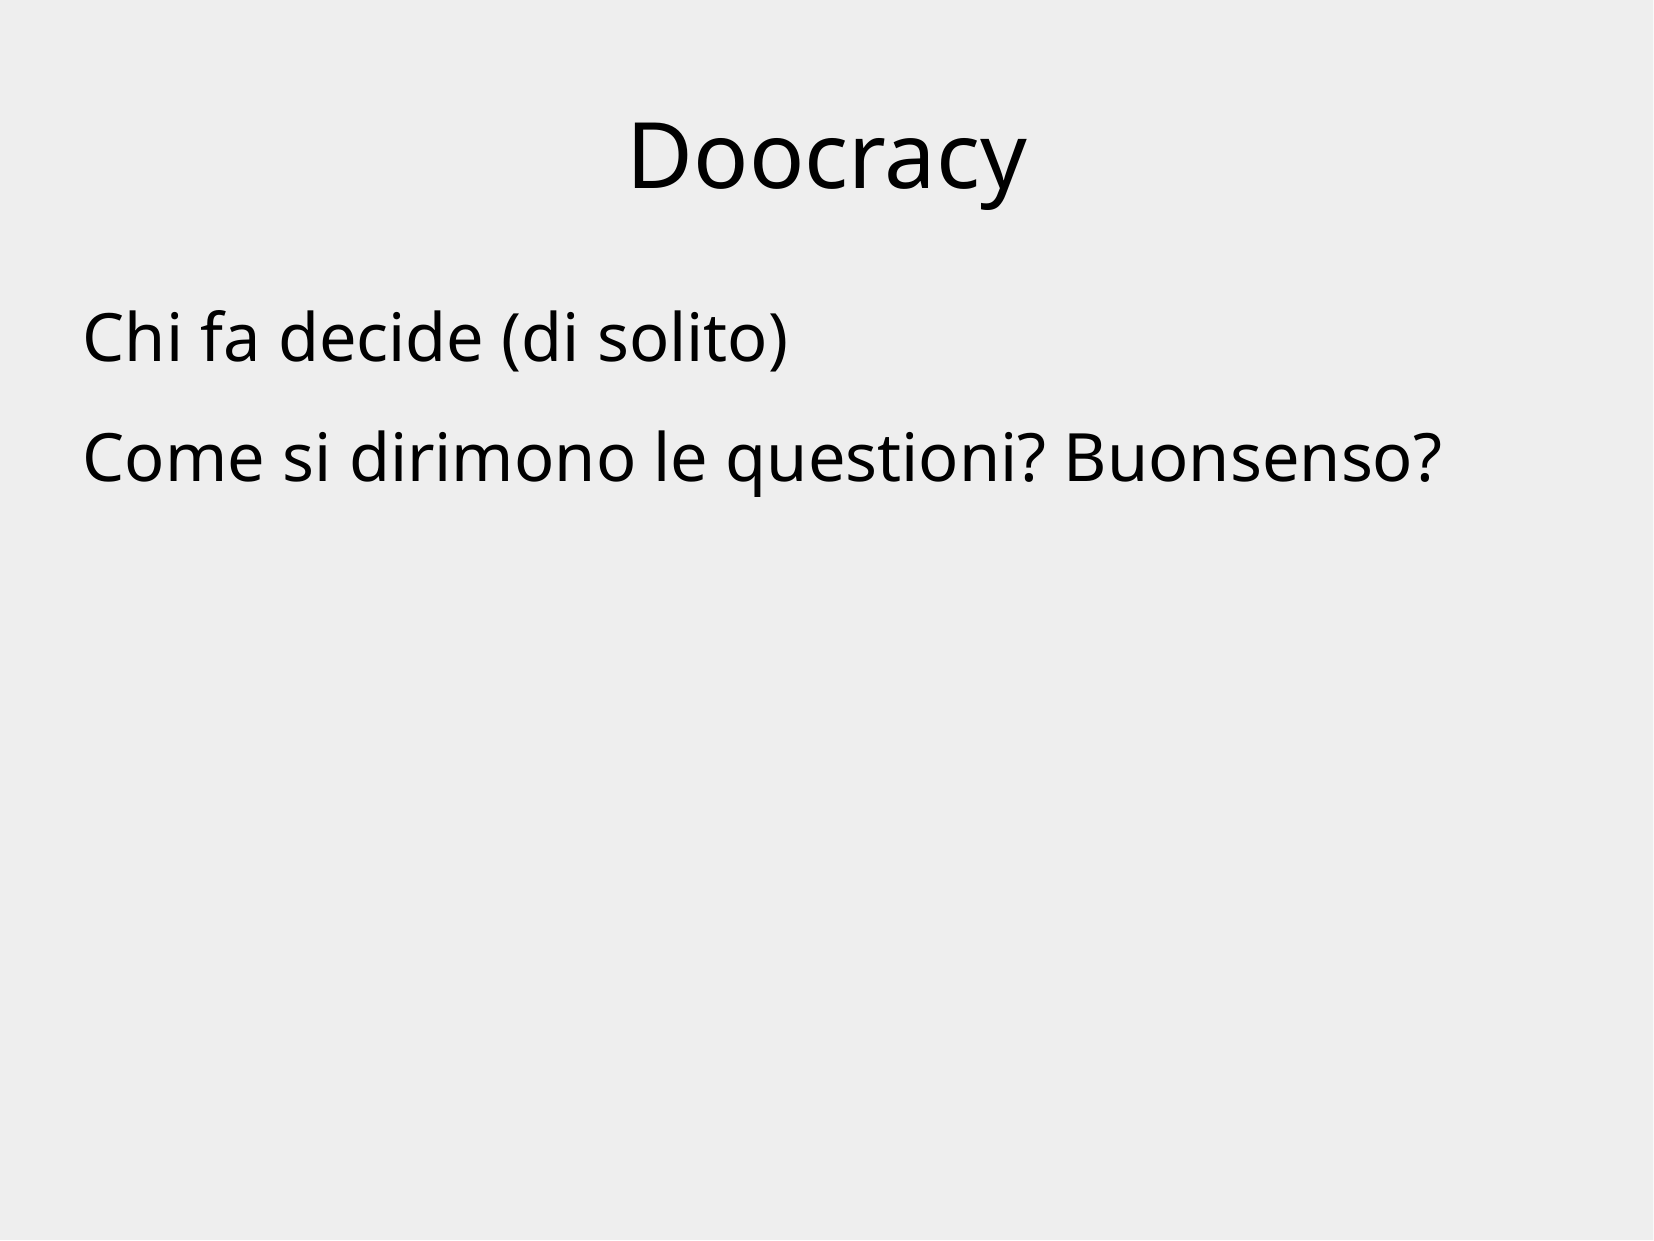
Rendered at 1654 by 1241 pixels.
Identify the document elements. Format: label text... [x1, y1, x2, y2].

list Chi fa decide (di solito) Come si dirimono le questioni? Buonsenso? [82, 290, 1571, 1010]
title Doocracy [82, 49, 1571, 257]
